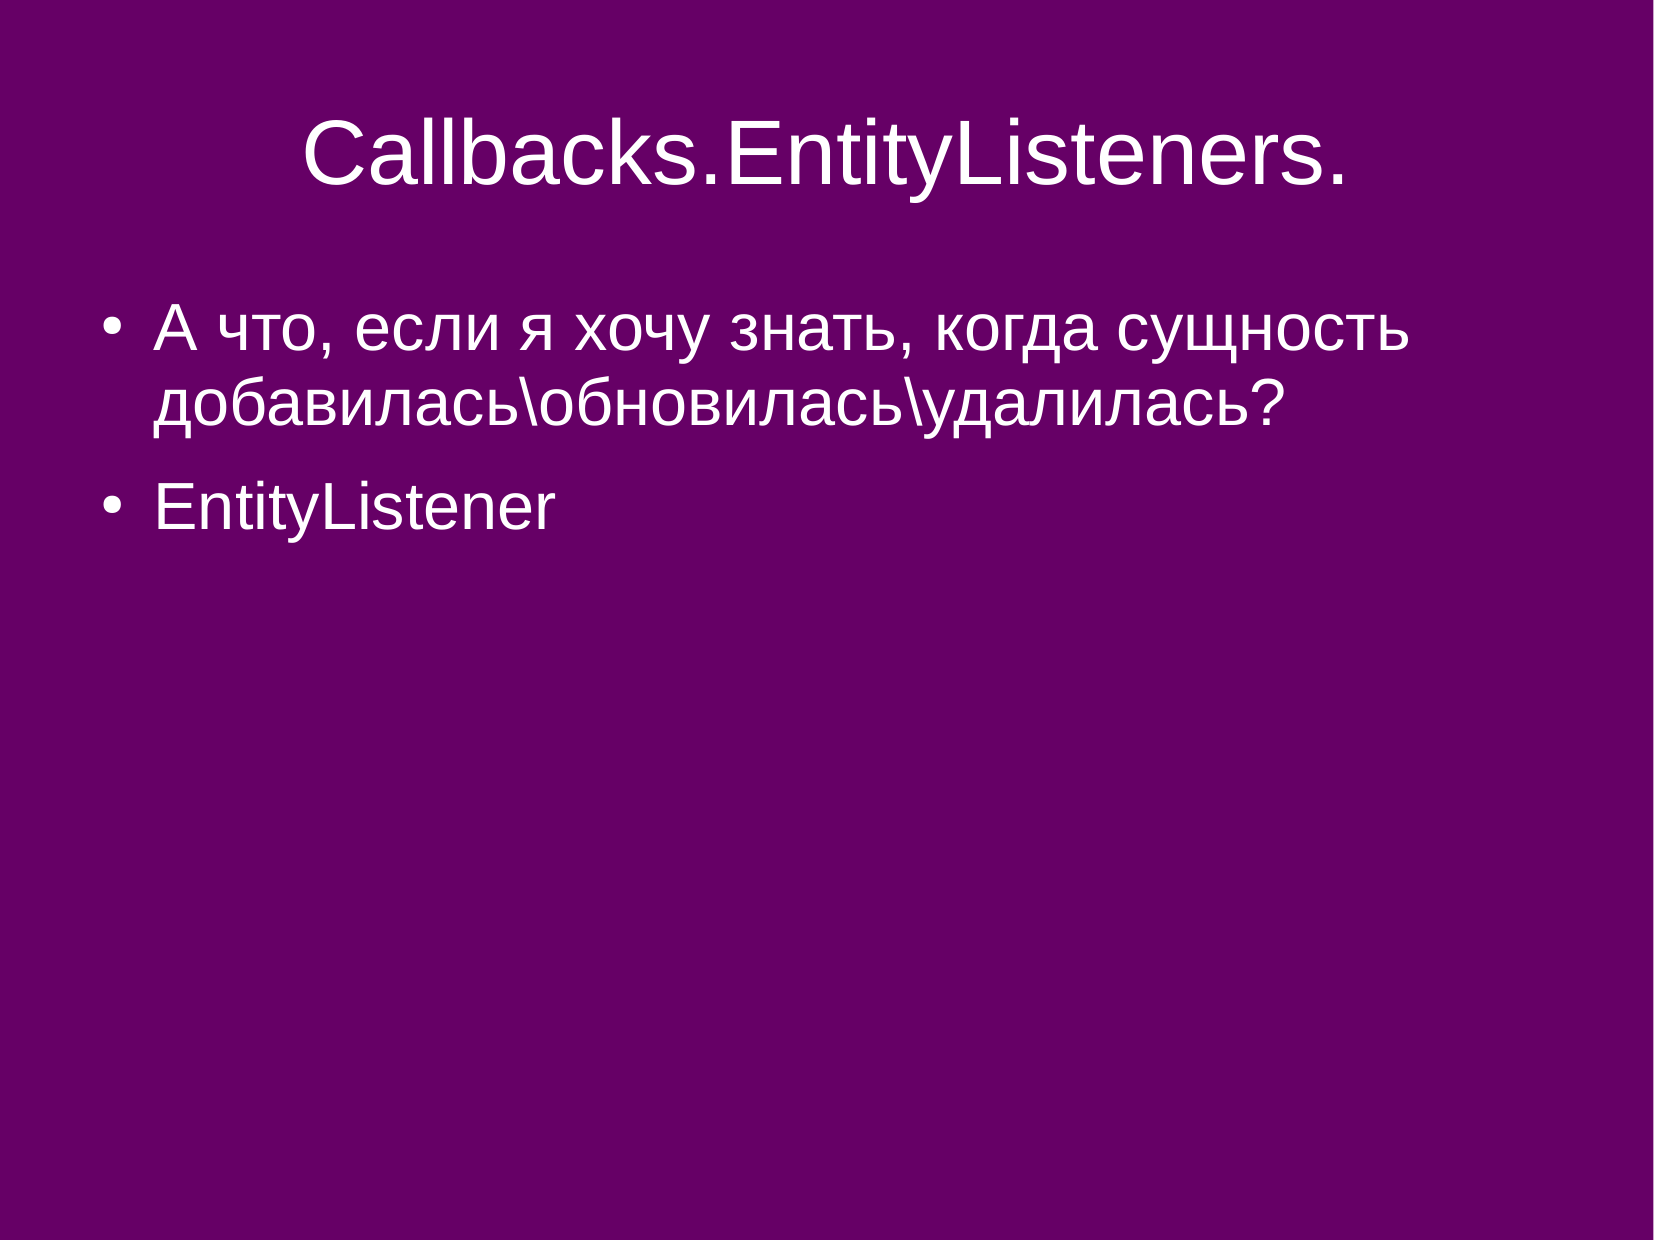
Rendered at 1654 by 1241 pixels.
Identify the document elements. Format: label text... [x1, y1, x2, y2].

title Callbacks.EntityListeners. [82, 49, 1571, 257]
list А что, если я хочу знать, когда сущность добавилась\обновилась\удалилась? EntityListener [82, 290, 1571, 1010]
